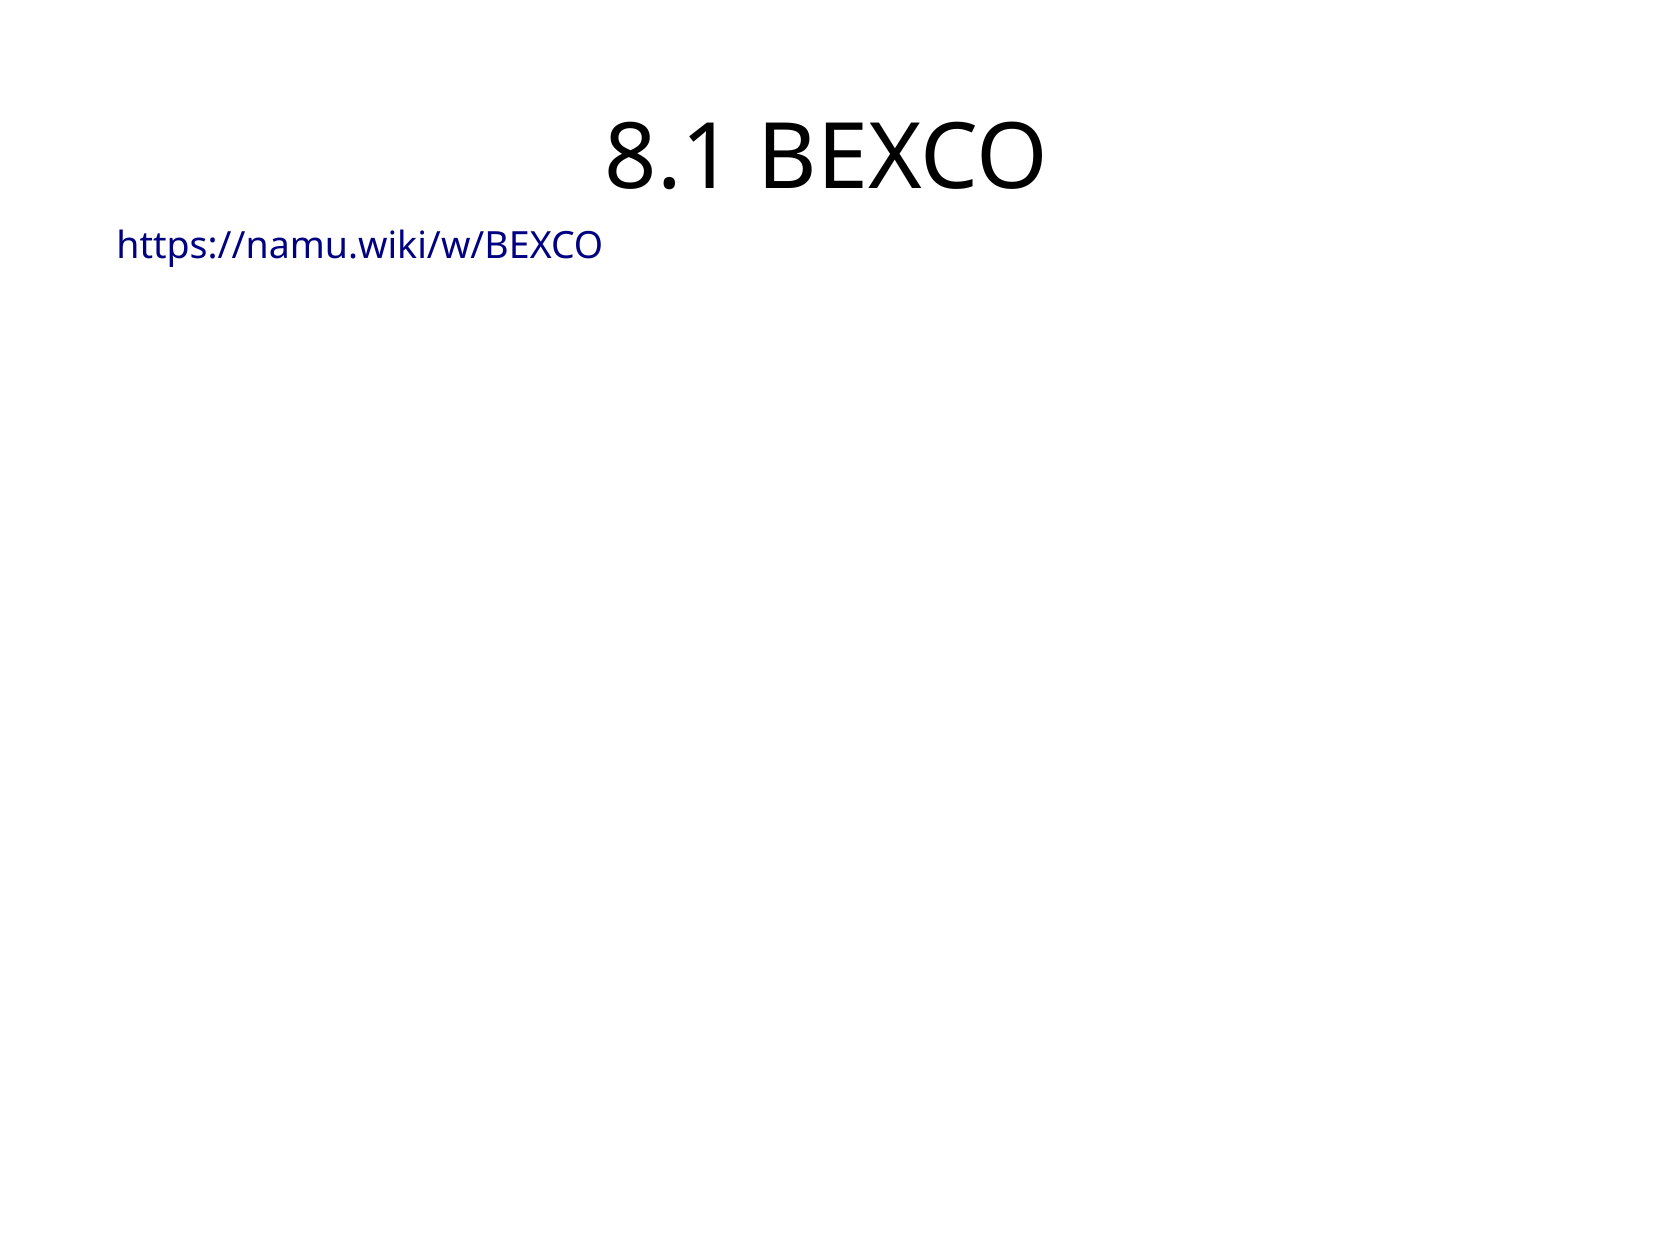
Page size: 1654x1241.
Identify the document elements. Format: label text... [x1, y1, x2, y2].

title 8.1 BEXCO [82, 49, 1571, 257]
text_box https://namu.wiki/w/BEXCO [101, 211, 768, 284]
